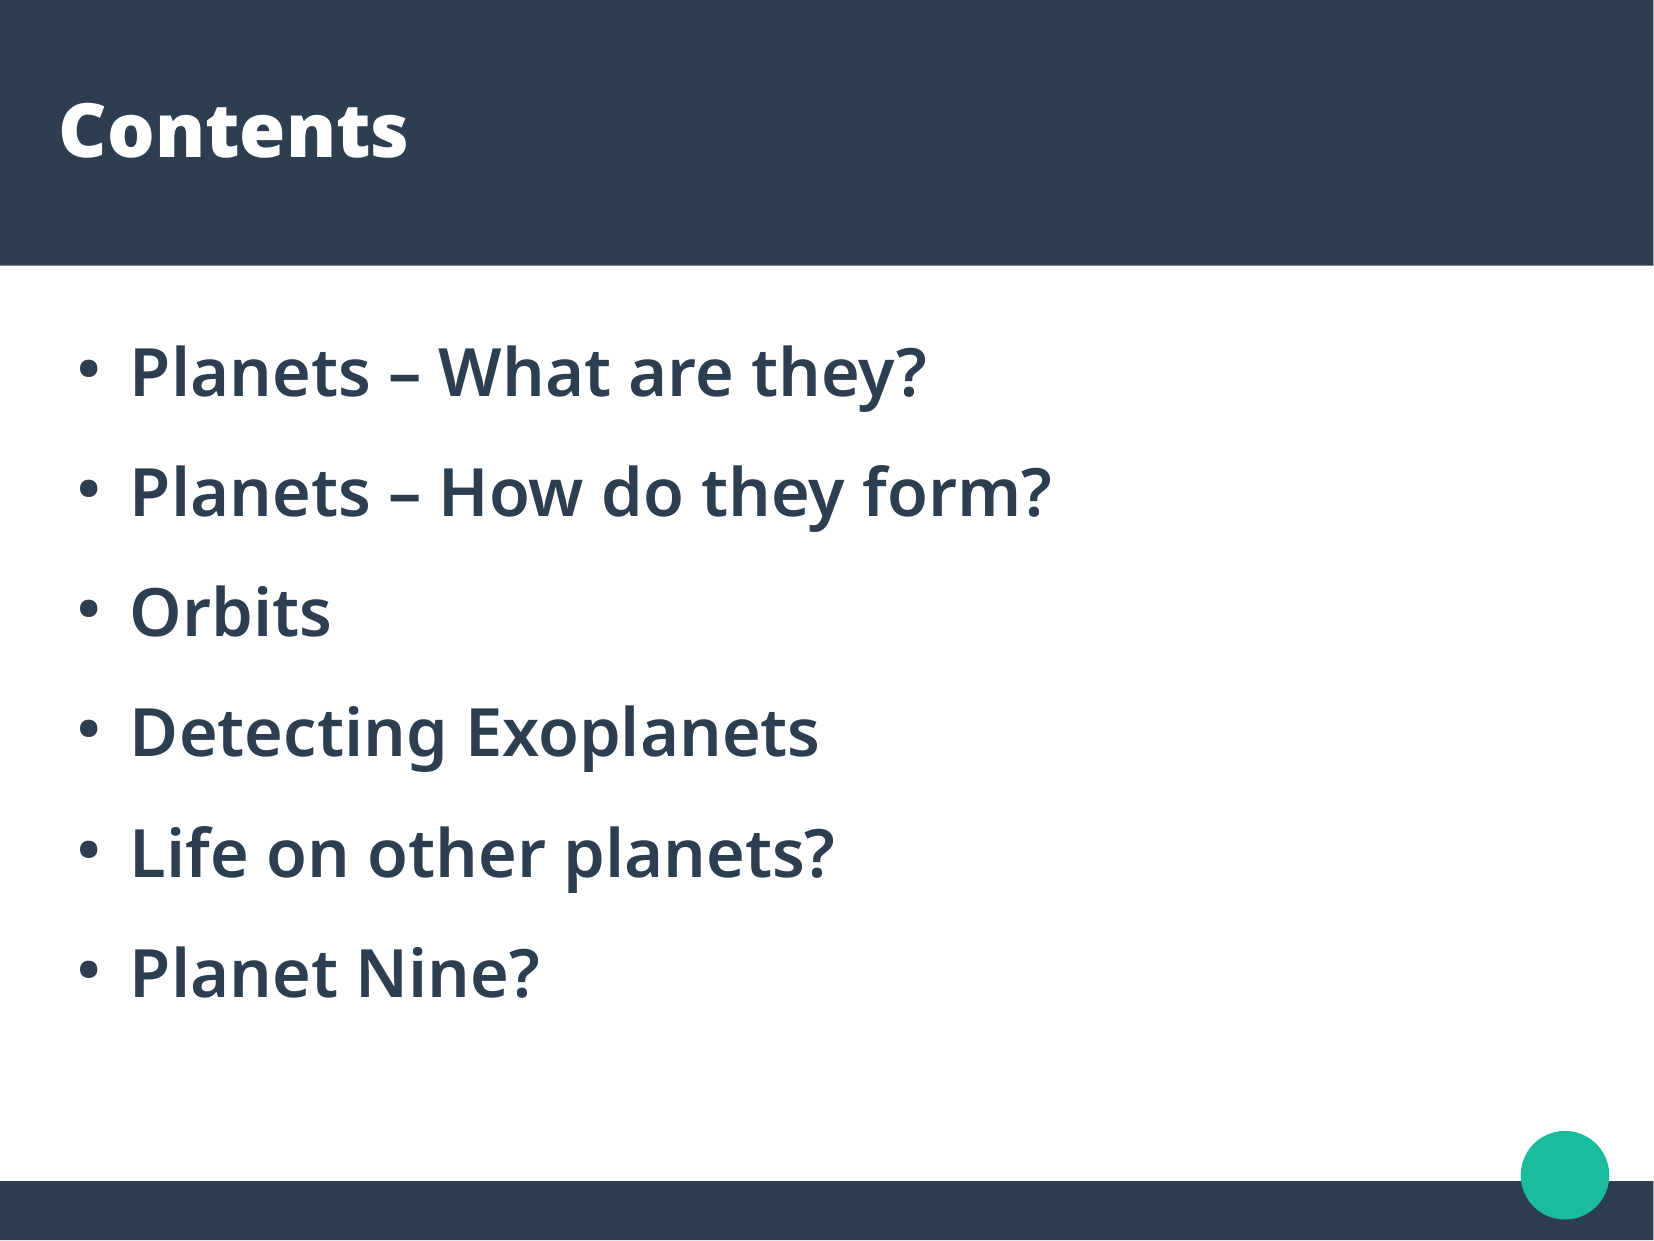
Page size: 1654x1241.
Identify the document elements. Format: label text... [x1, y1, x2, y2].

list Planets – What are they? Planets – How do they form? Orbits Detecting Exoplanets Life on other planets? Planet Nine? [59, 324, 1595, 1152]
title Contents [59, 49, 1595, 207]
